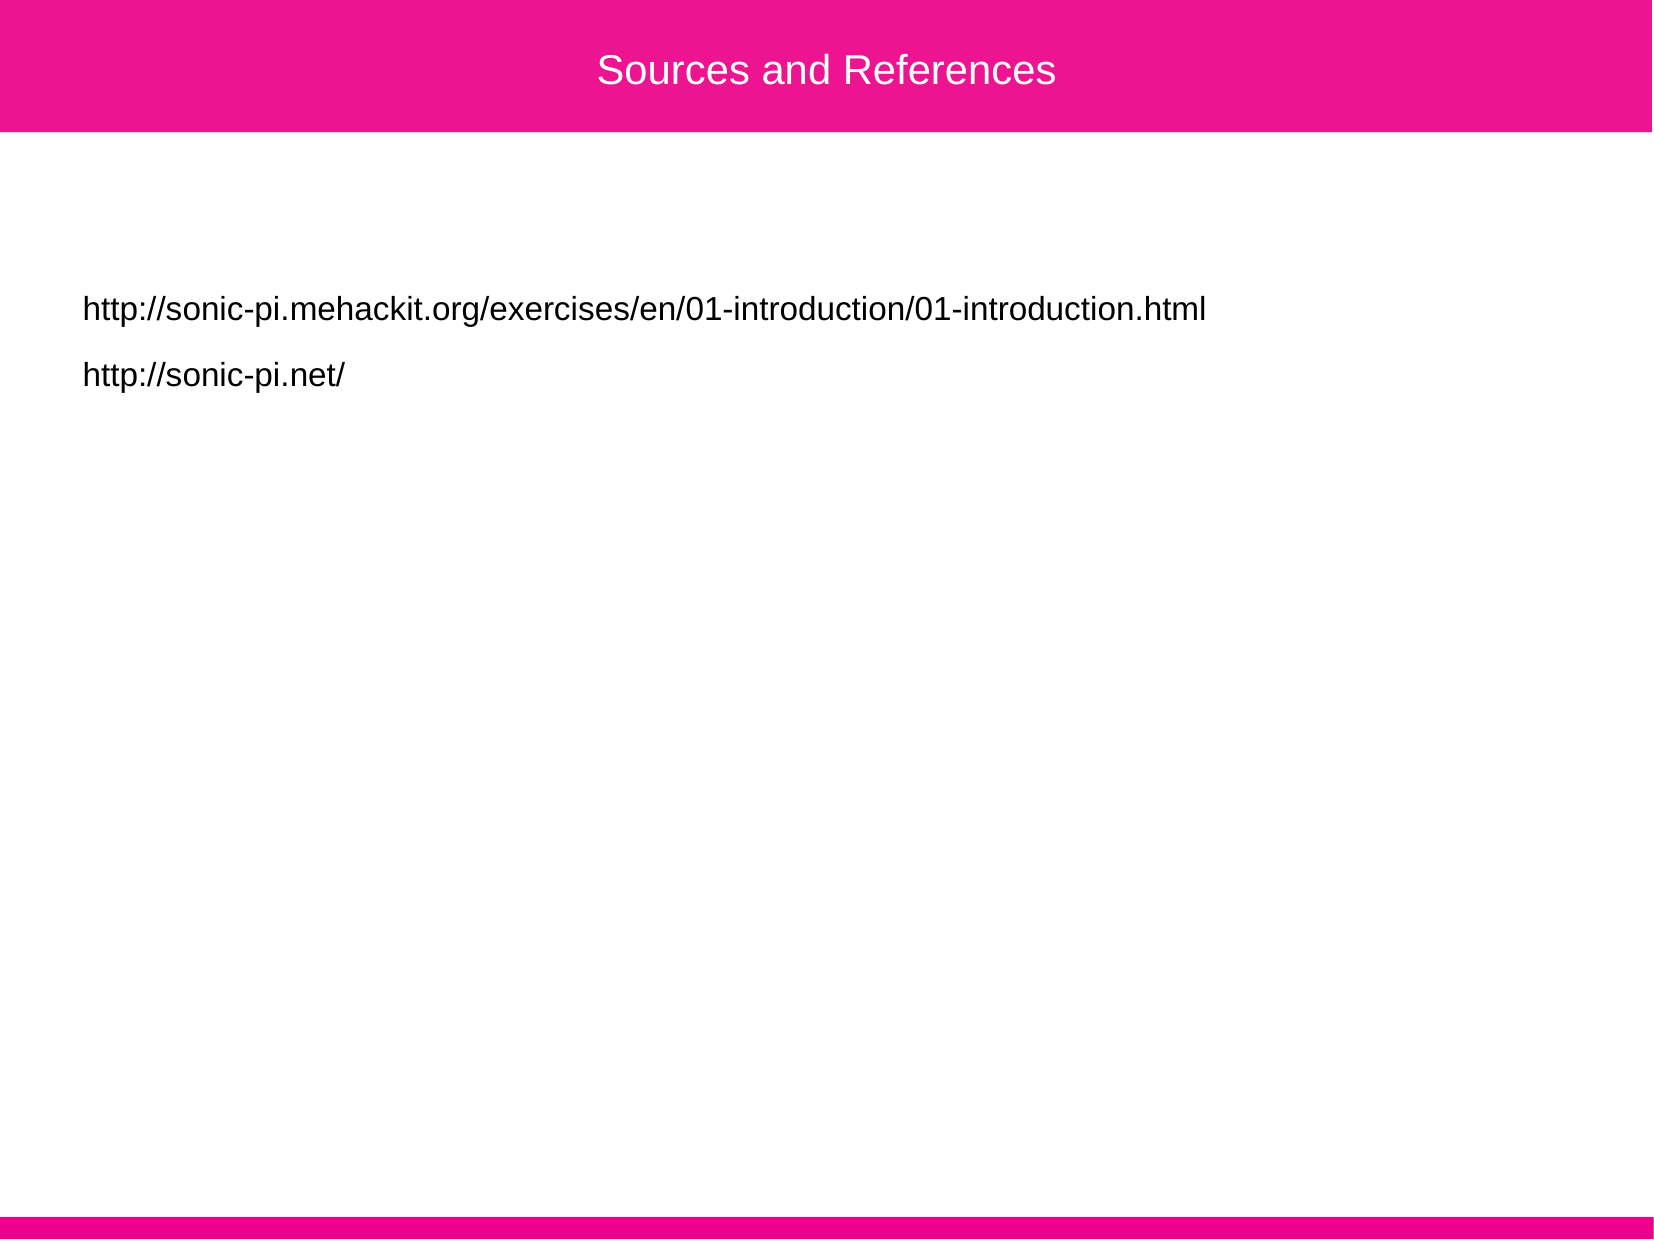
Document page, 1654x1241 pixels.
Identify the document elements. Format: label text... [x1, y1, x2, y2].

list http://sonic-pi.mehackit.org/exercises/en/01-introduction/01-introduction.html http://sonic-pi.net/ [82, 290, 1571, 1010]
picture [0, 0, 1654, 1241]
title Sources and References [82, 46, 1571, 94]
